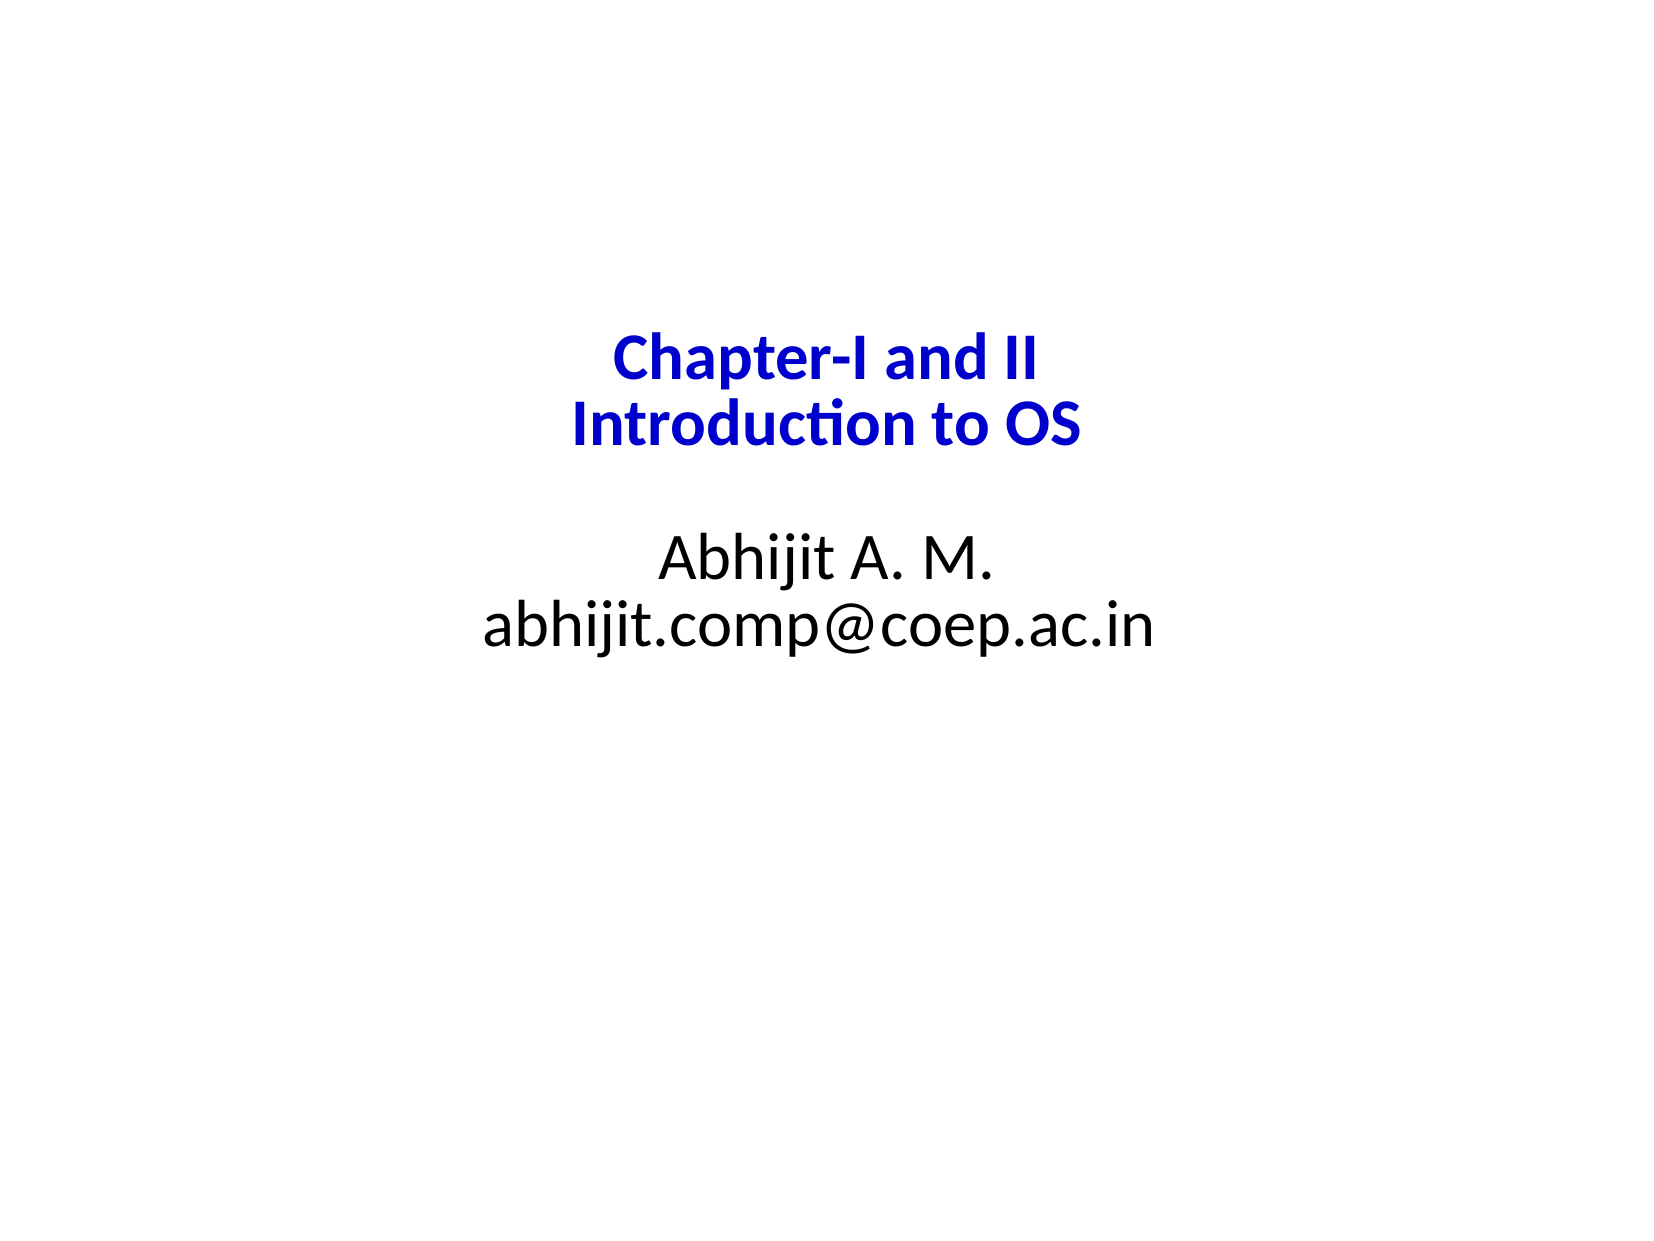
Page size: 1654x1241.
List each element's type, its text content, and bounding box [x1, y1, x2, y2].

subtitle Chapter-I and II Introduction to OS Abhijit A. M. abhijit.comp@coep.ac.in [82, 0, 1571, 1060]
